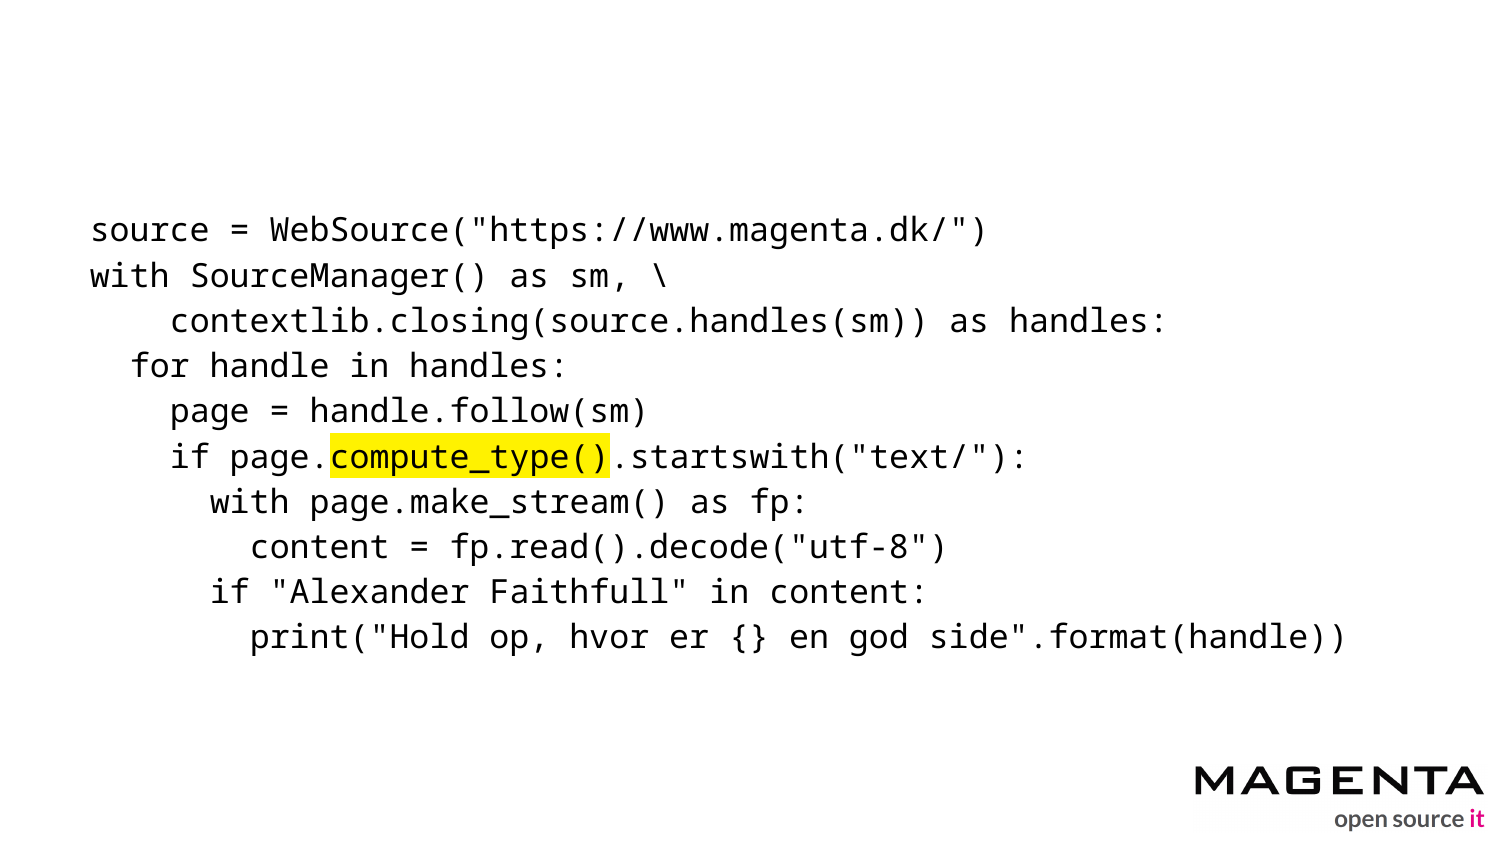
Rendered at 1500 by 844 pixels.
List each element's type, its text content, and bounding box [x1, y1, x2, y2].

picture [1193, 764, 1488, 833]
text_box source = WebSource("https://www.magenta.dk/") with SourceManager() as sm, \ contextlib.closing(source.handles(sm)) as handles: for handle in handles: page = handle.follow(sm) if page.compute_type().startswith("text/"): with page.make_stream() as fp: content = fp.read().decode("utf-8") if "Alexander Faithfull" in content: print("Hold op, hvor er {} en god side".format(handle)) [75, 199, 1441, 632]
